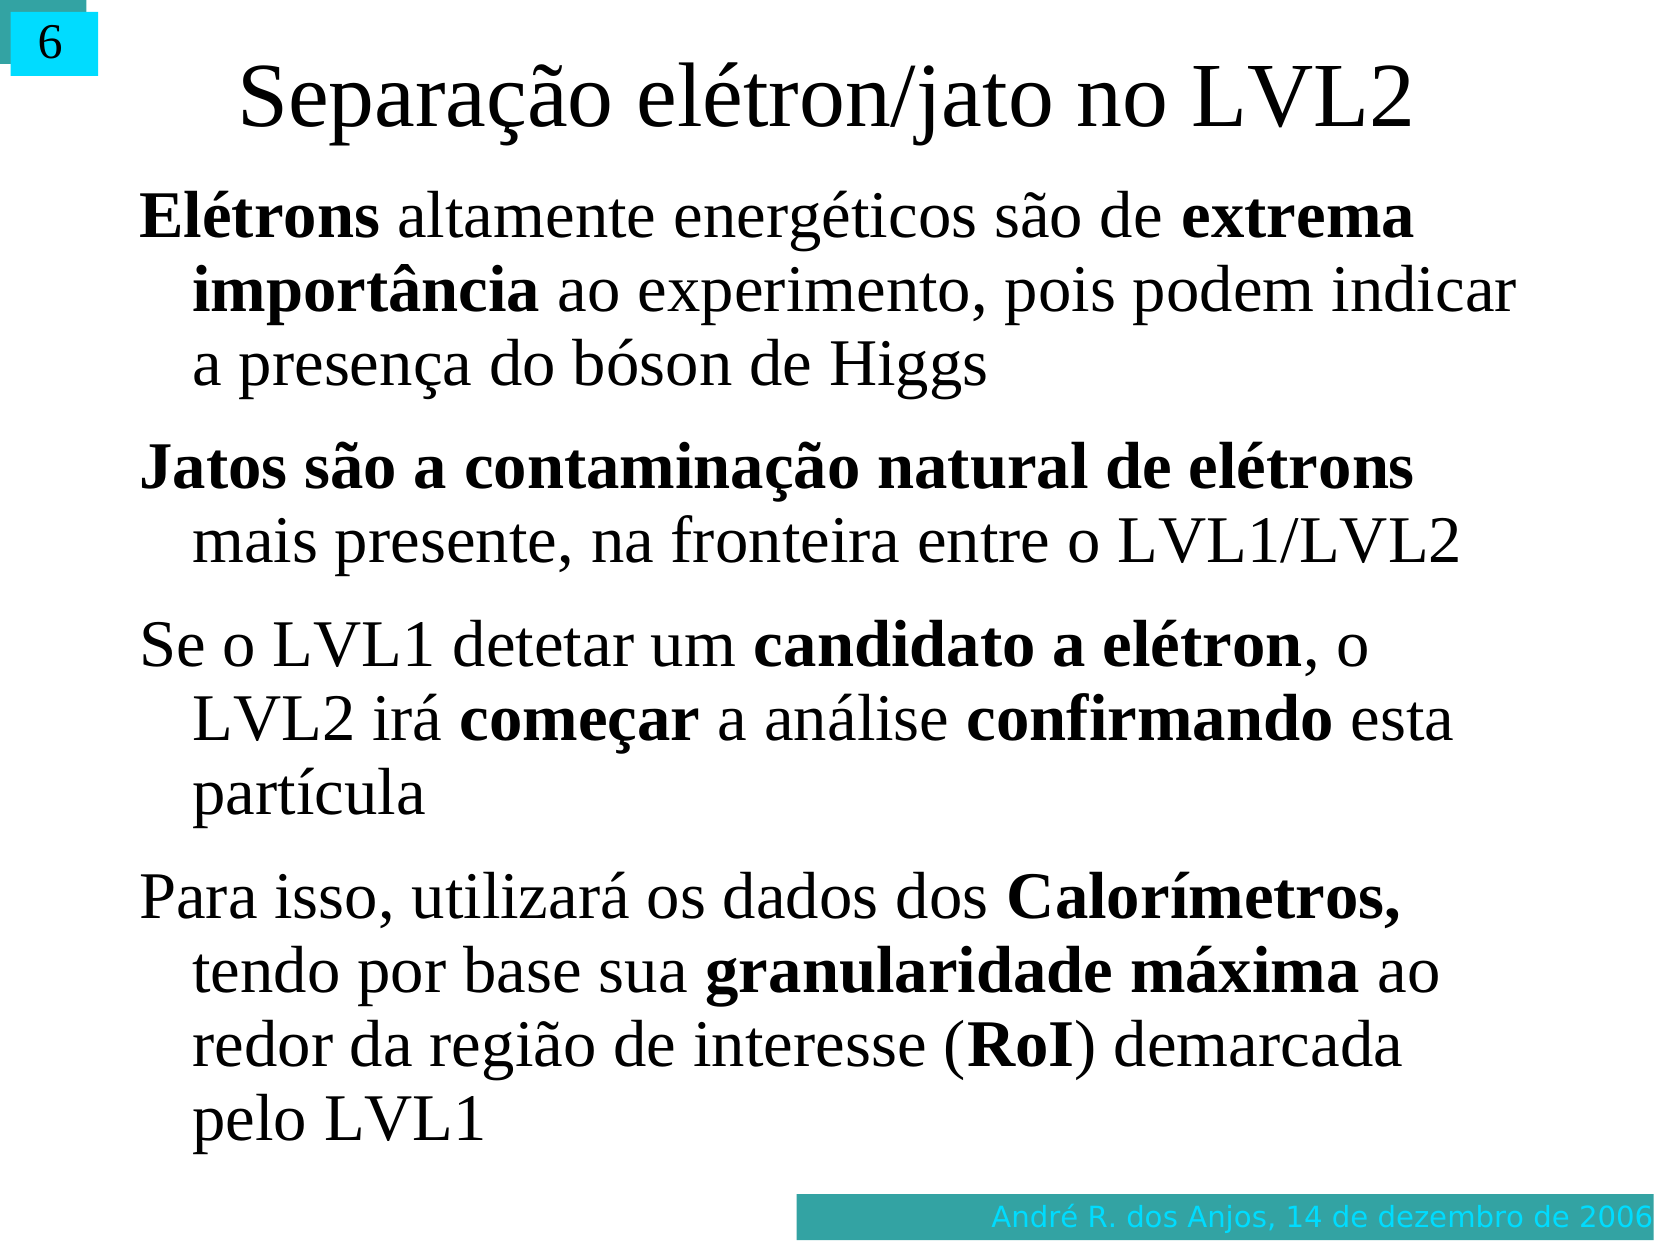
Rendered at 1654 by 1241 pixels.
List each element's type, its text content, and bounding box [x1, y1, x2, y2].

list Elétrons altamente energéticos são de extrema importância ao experimento, pois podem indicar a presença do bóson de Higgs Jatos são a contaminação natural de elétrons mais presente, na fronteira entre o LVL1/LVL2 Se o LVL1 detetar um candidato a elétron, o LVL2 irá começar a análise confirmando esta partícula Para isso, utilizará os dados dos Calorímetros, tendo por base sua granularidade máxima ao redor da região de interesse (RoI) demarcada pelo LVL1 [121, 177, 1534, 1155]
title Separação elétron/jato no LVL2 [121, 31, 1534, 160]
